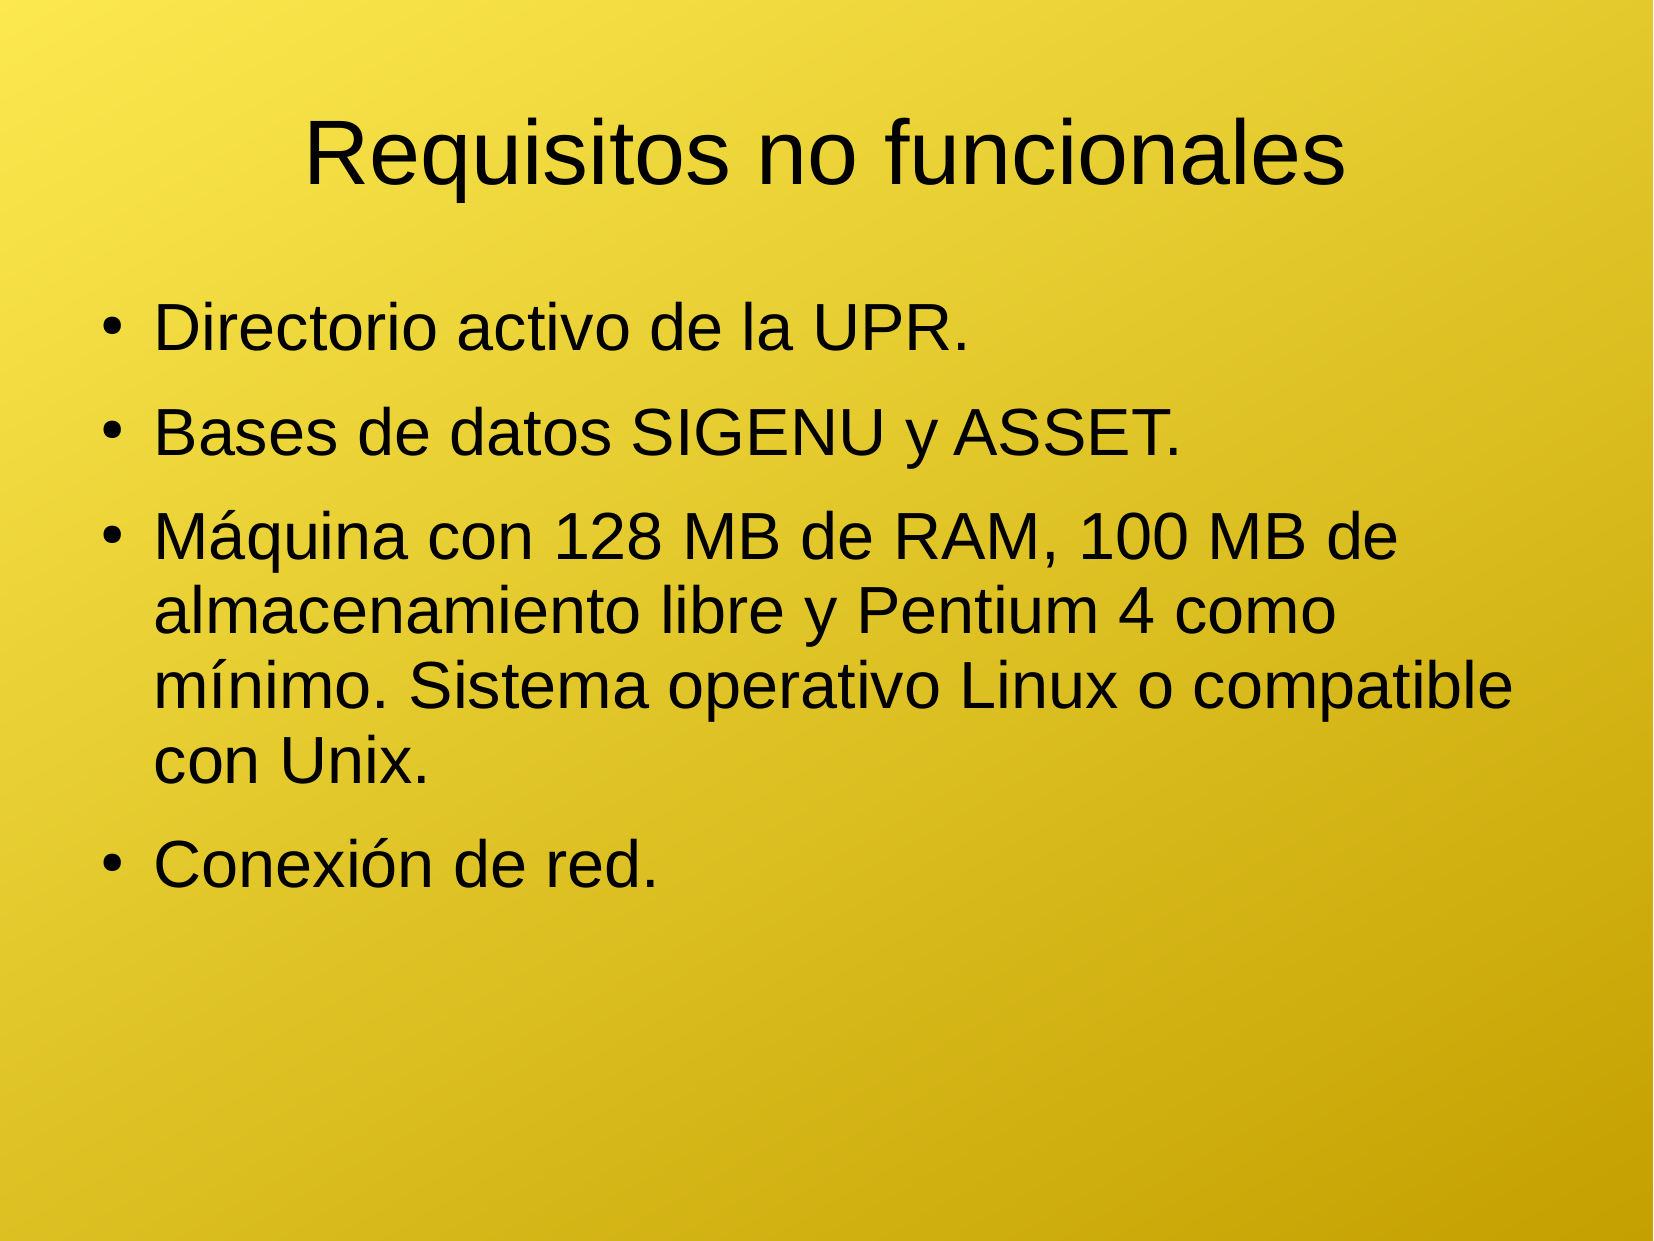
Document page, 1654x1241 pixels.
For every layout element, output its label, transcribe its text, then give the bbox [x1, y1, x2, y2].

title Requisitos no funcionales [82, 49, 1571, 257]
list Directorio activo de la UPR. Bases de datos SIGENU y ASSET. Máquina con 128 MB de RAM, 100 MB de almacenamiento libre y Pentium 4 como mínimo. Sistema operativo Linux o compatible con Unix. Conexión de red. [82, 290, 1571, 1010]
